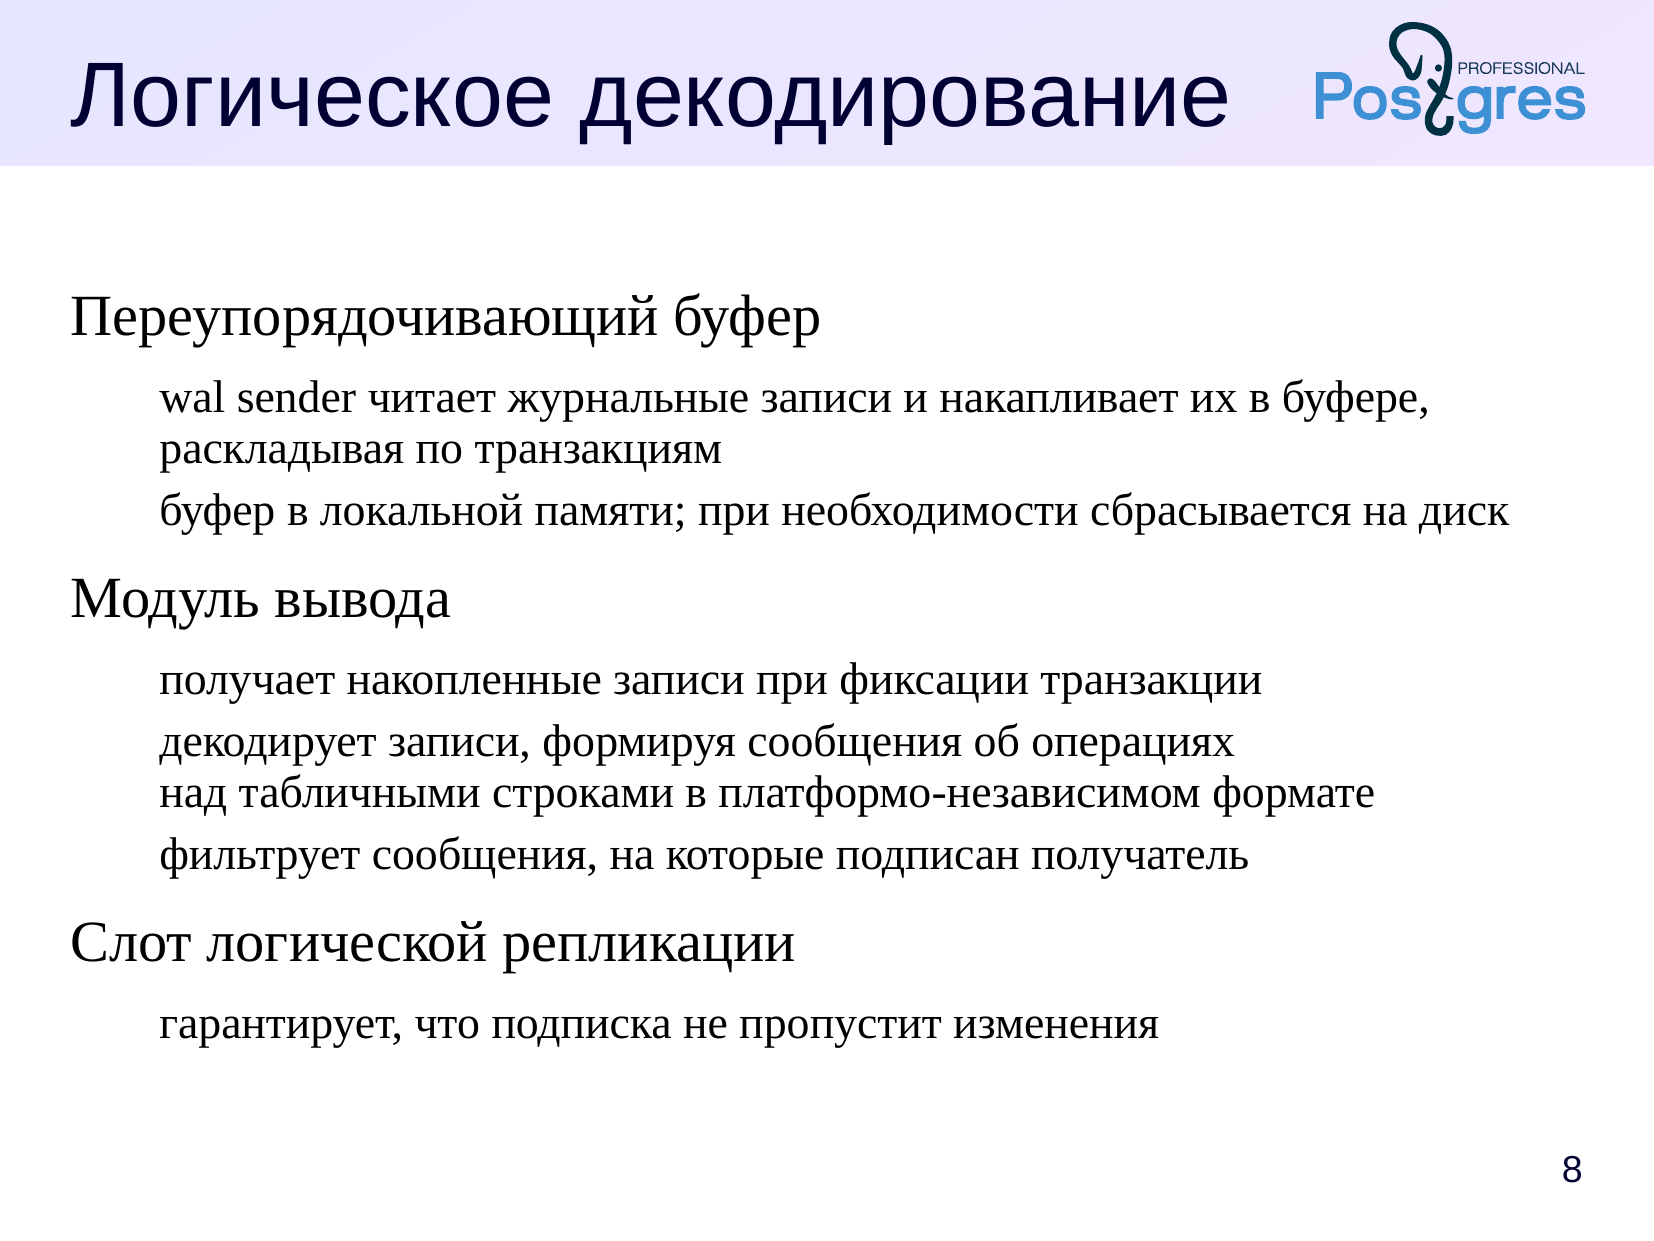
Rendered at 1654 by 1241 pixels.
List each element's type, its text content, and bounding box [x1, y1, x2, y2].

title Логическое декодирование [70, 43, 1276, 147]
list Переупорядочивающий буфер wal sender читает журнальные записи и накапливает их в буфере, раскладывая по транзакциям буфер в локальной памяти; при необходимости сбрасывается на диск Модуль вывода получает накопленные записи при фиксации транзакции декодирует записи, формируя сообщения об операциях над табличными строками в платформо-независимом формате фильтрует сообщения, на которые подписан получатель Слот логической репликации гарантирует, что подписка не пропустит изменения [70, 283, 1583, 1134]
